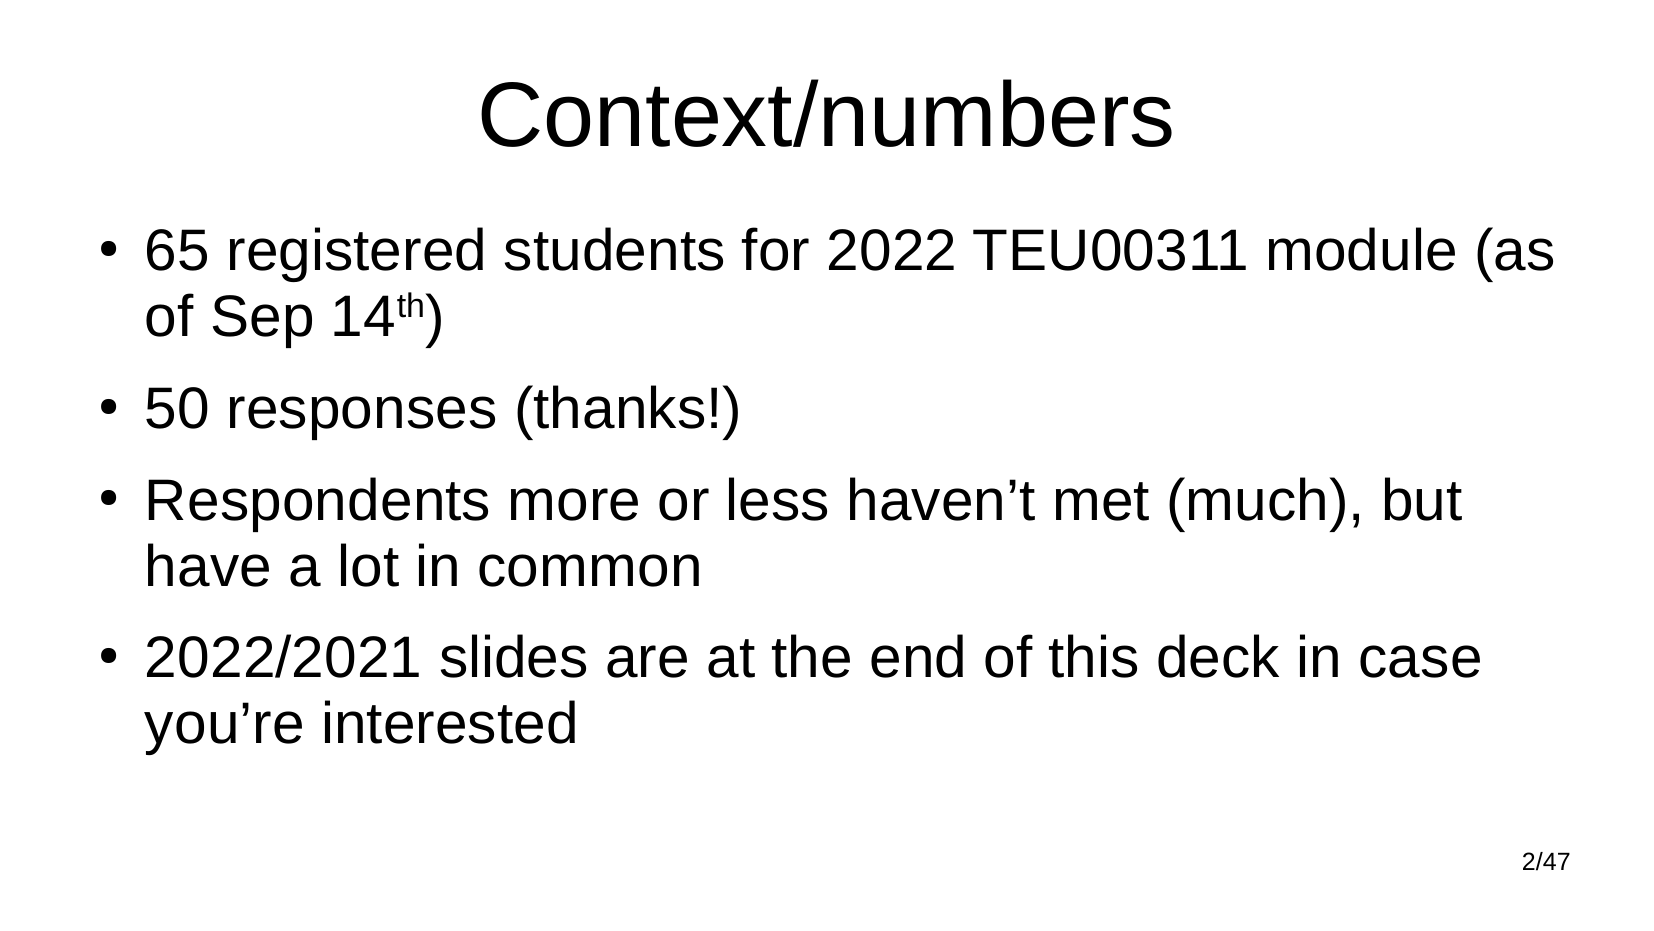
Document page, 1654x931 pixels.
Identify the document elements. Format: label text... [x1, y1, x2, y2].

title Context/numbers [82, 37, 1571, 193]
list 65 registered students for 2022 TEU00311 module (as of Sep 14th) 50 responses (thanks!) Respondents more or less haven’t met (much), but have a lot in common 2022/2021 slides are at the end of this deck in case you’re interested [82, 217, 1571, 758]
